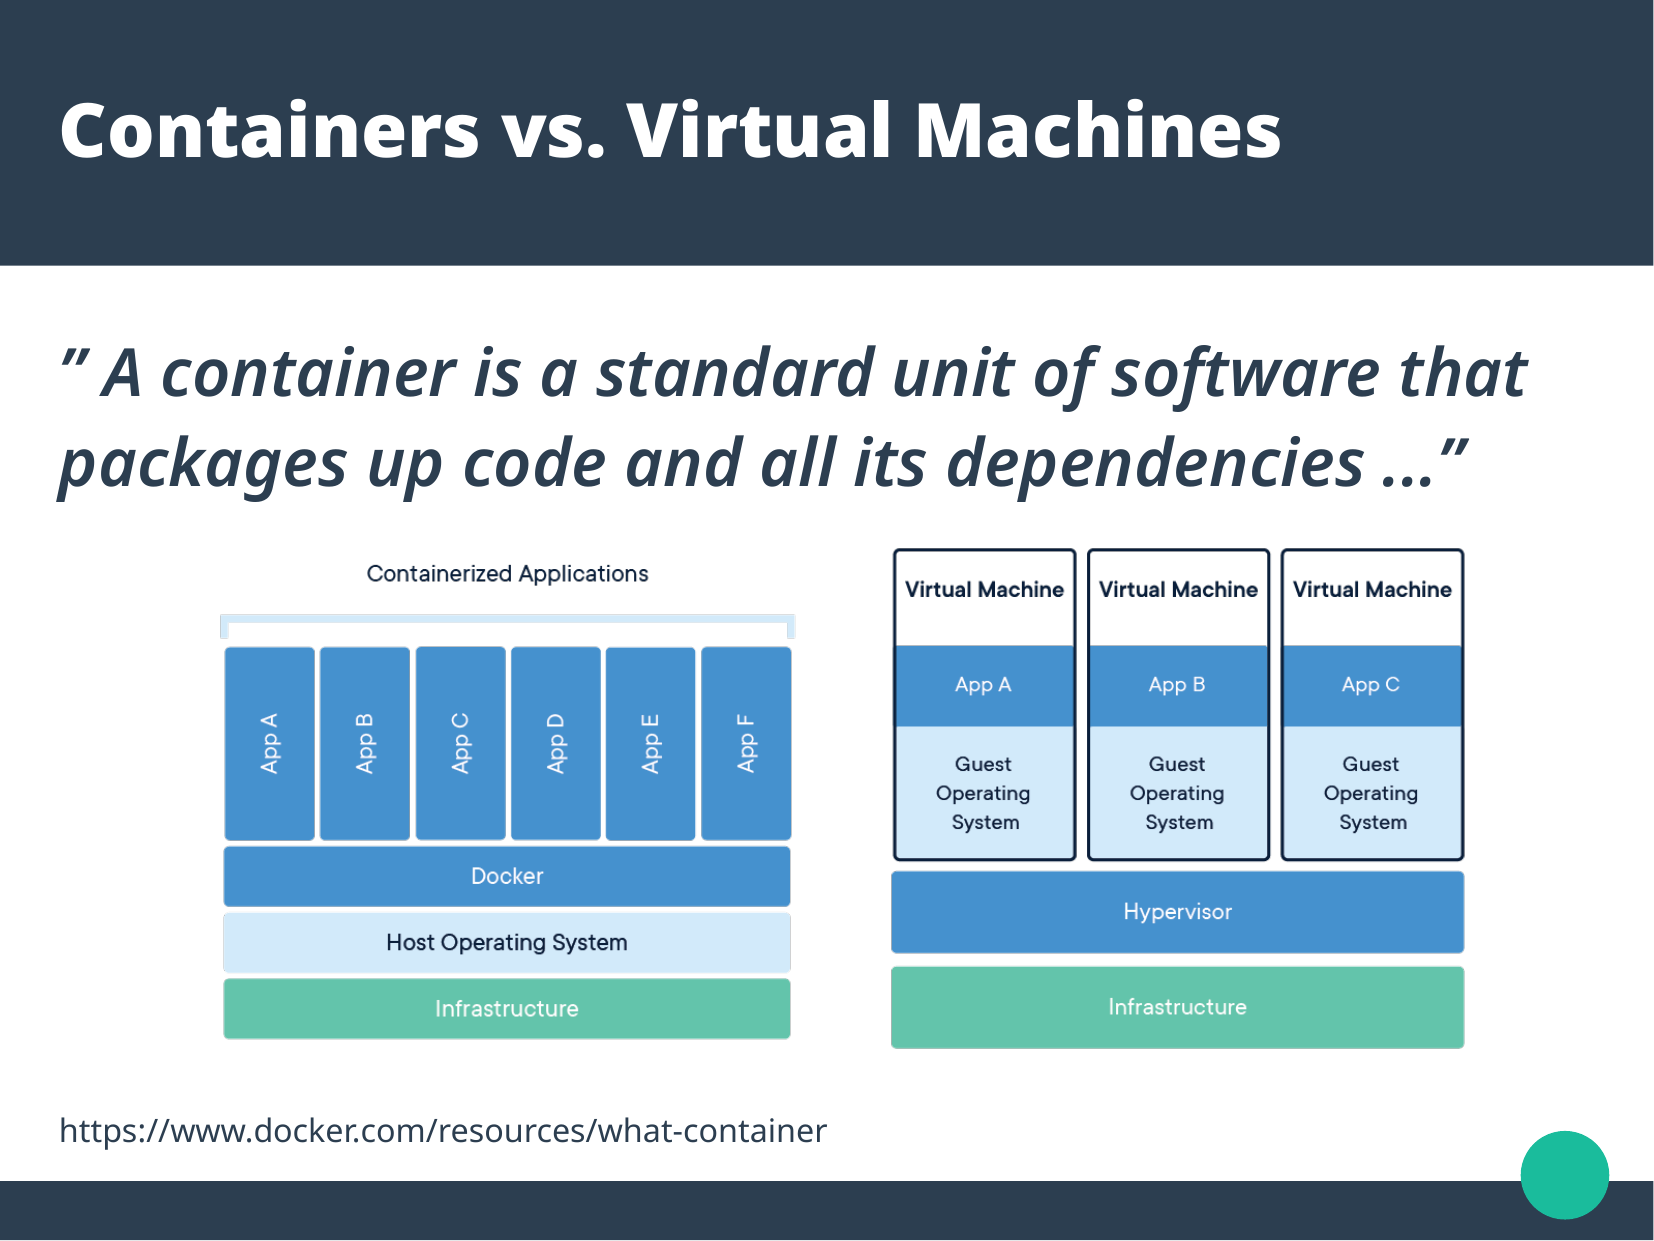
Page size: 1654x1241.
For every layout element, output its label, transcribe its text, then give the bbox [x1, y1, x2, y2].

text_box https://www.docker.com/resources/what-container [59, 1107, 982, 1152]
title Containers vs. Virtual Machines [59, 49, 1595, 207]
list ” A container is a standard unit of software that packages up code and all its dependencies ...” [59, 324, 1595, 1152]
picture [210, 539, 1477, 1058]
